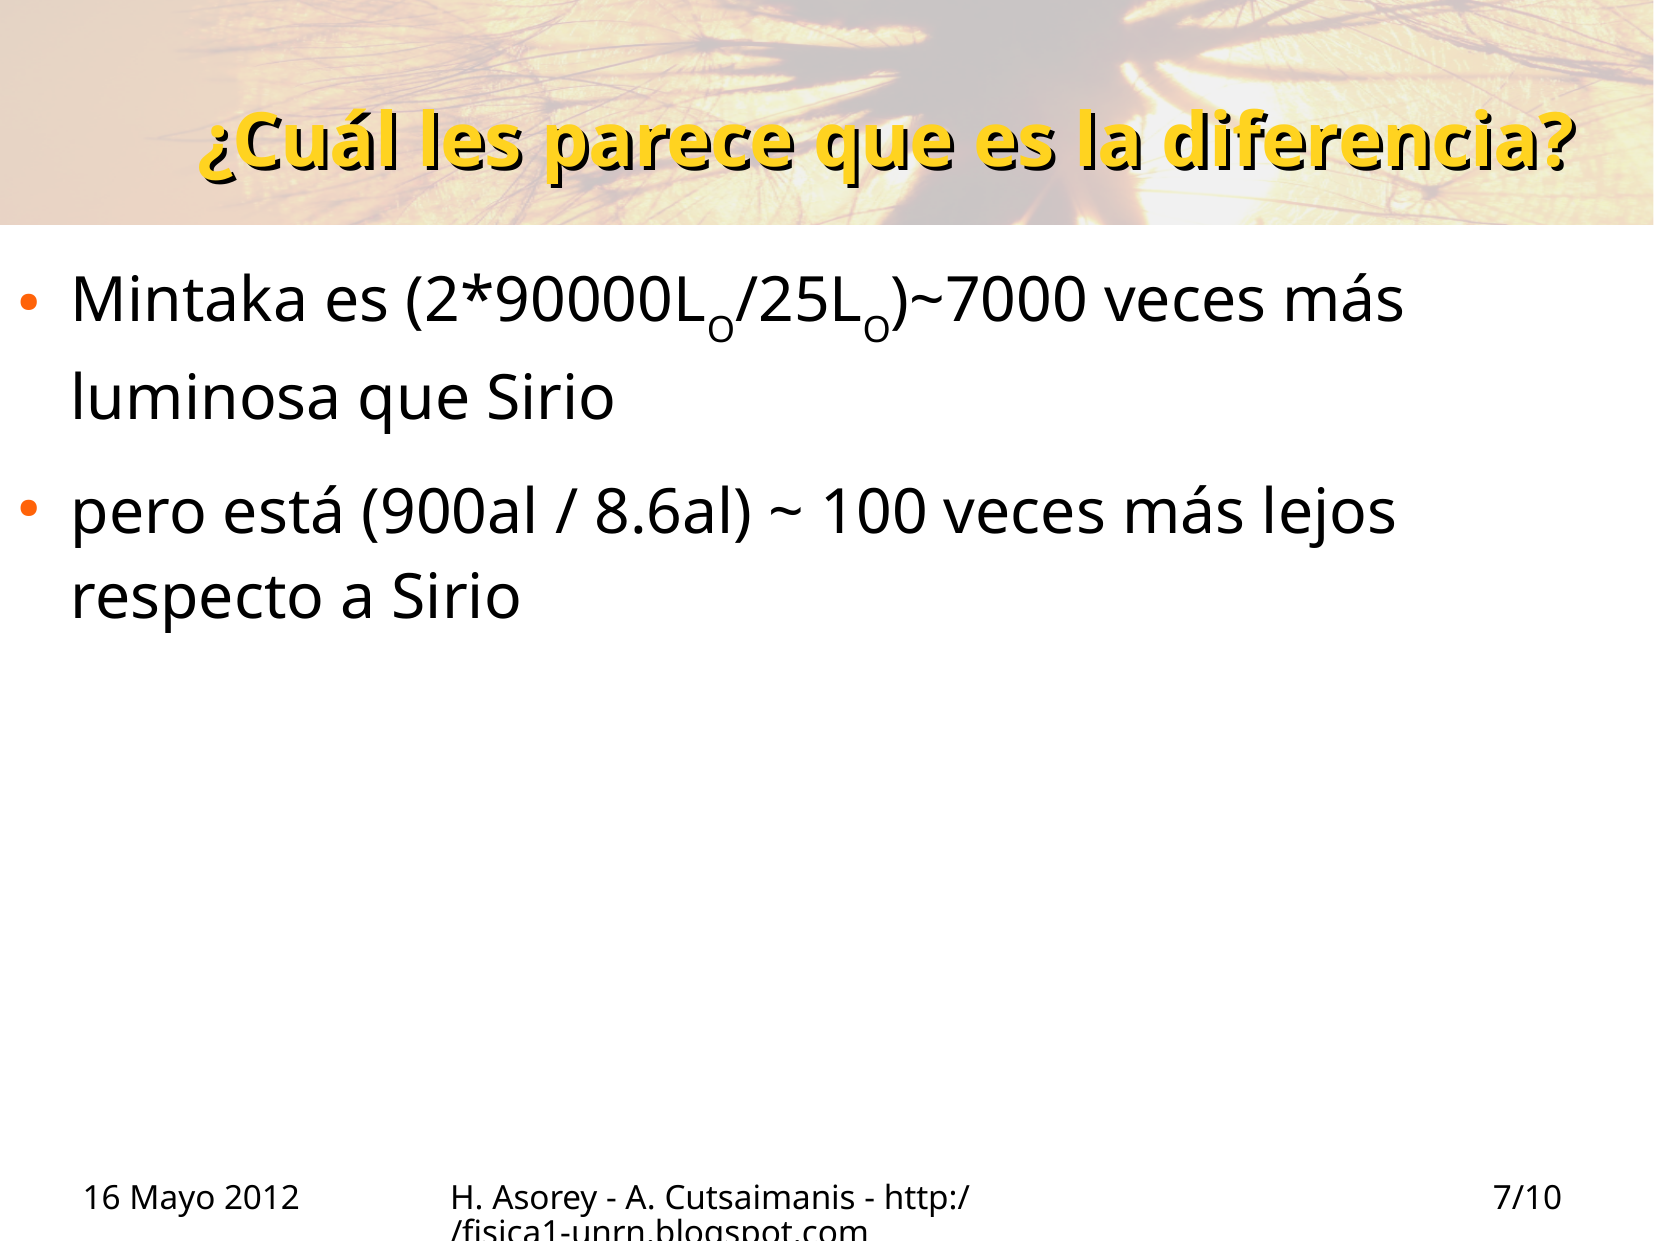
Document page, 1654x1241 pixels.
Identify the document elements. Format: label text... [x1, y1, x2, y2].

title ¿Cuál les parece que es la diferencia? [86, 49, 1576, 226]
picture [0, 0, 1654, 225]
list Mintaka es (2*90000LO/25LO)~7000 veces más luminosa que Sirio pero está (900al / 8.6al) ~ 100 veces más lejos respecto a Sirio [0, 255, 1636, 1156]
